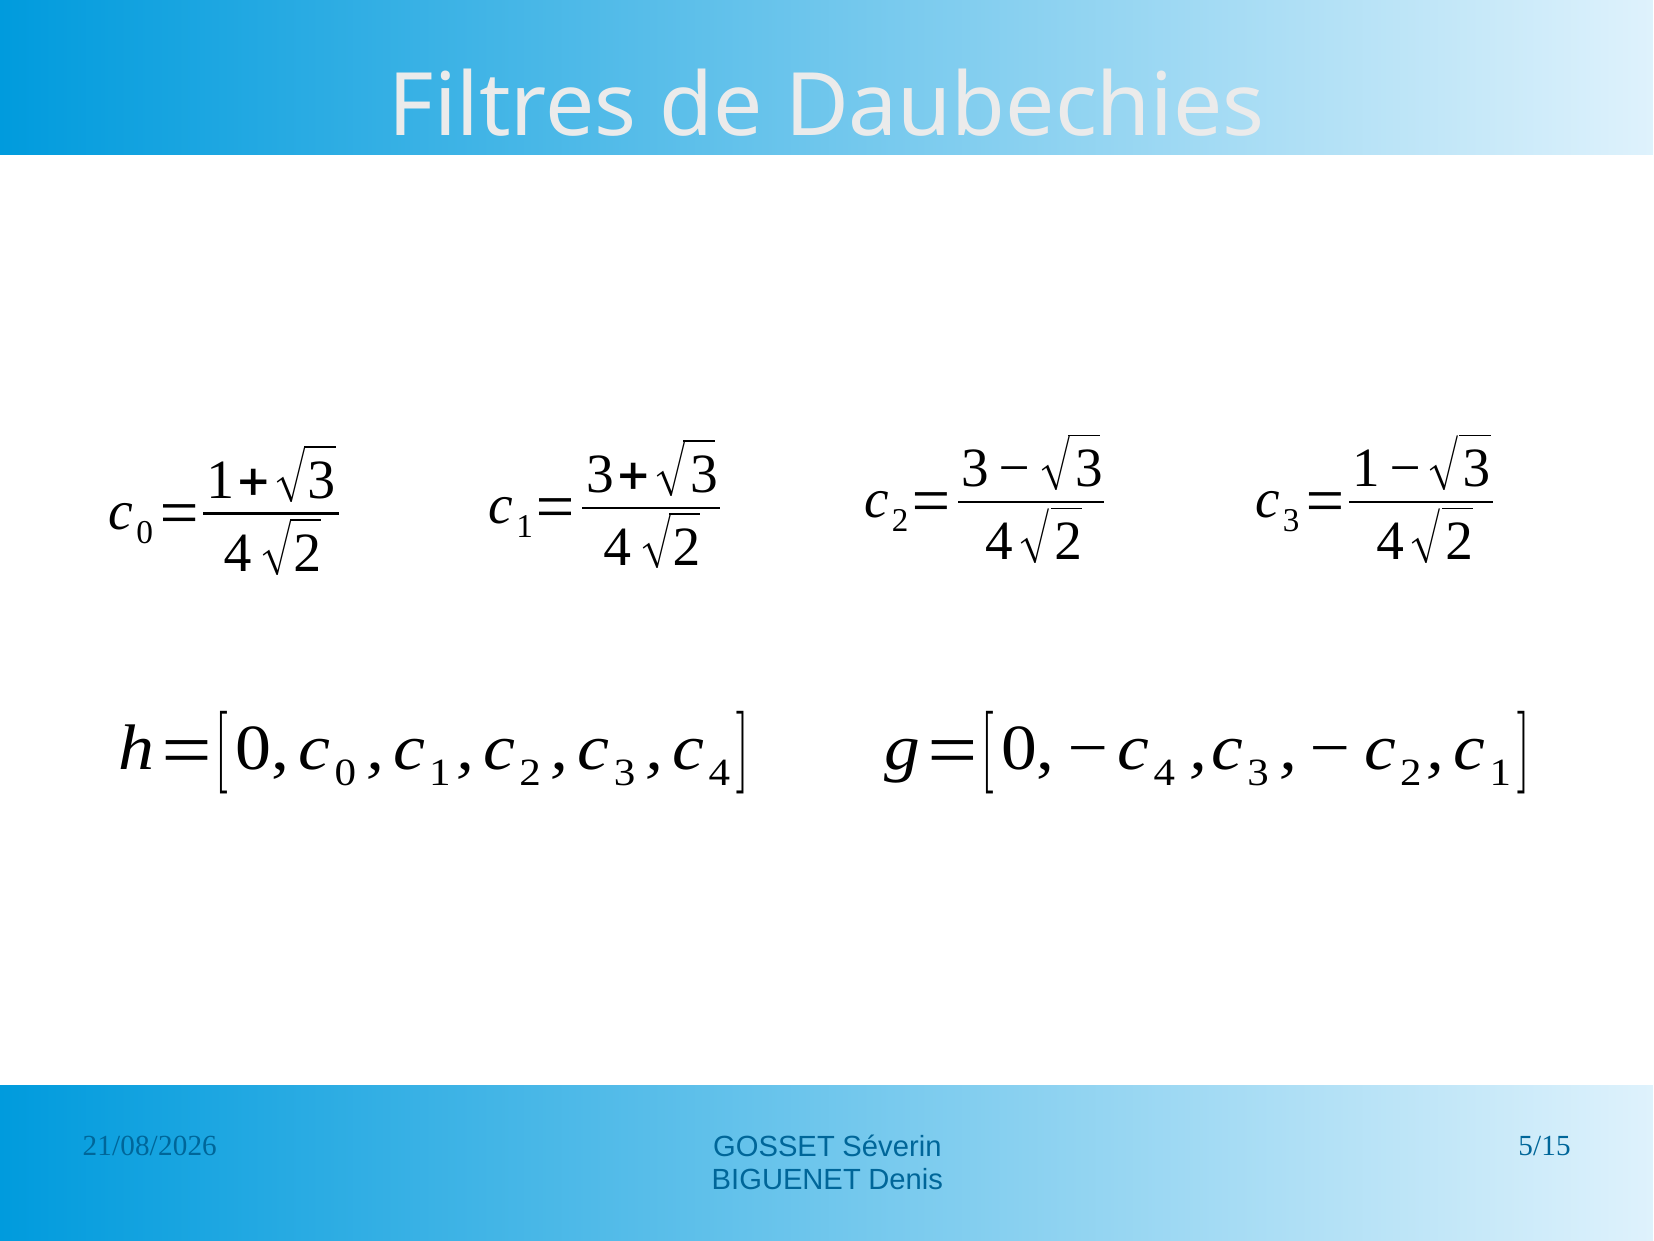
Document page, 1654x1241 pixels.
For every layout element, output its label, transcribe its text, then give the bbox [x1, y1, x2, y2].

chart [474, 437, 737, 579]
chart [100, 708, 767, 798]
chart [1241, 431, 1511, 573]
title Filtres de Daubechies [82, 49, 1571, 155]
chart [94, 442, 357, 585]
chart [850, 431, 1121, 573]
chart [862, 708, 1547, 798]
